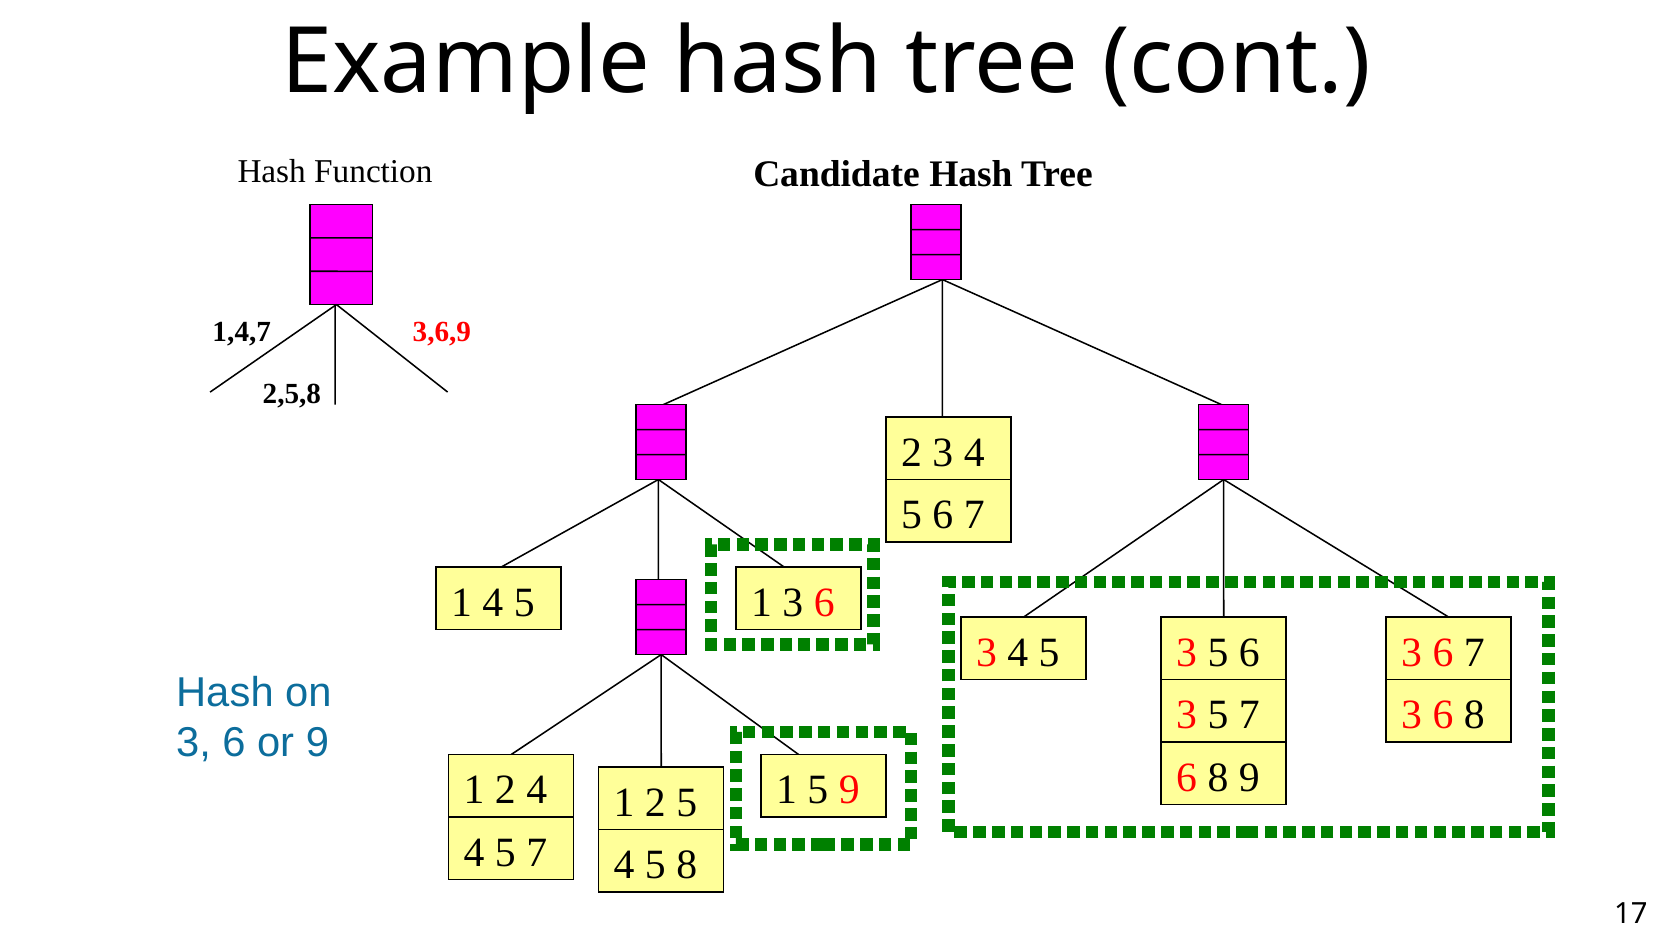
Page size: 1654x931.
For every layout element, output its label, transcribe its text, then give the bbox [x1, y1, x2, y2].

text_box 1 4 5 [436, 567, 550, 632]
text_box [636, 431, 687, 453]
text_box 3 5 6 [1161, 617, 1275, 679]
text_box 5 6 7 [886, 479, 1000, 545]
text_box [1275, 617, 1287, 805]
text_box [1500, 617, 1512, 742]
text_box Hash on 3, 6 or 9 [161, 657, 349, 772]
text_box 3 6 8 [1386, 679, 1500, 745]
text_box 2 3 4 [886, 417, 1000, 479]
text_box [850, 567, 862, 630]
text_box [563, 754, 574, 880]
text_box [636, 631, 687, 655]
text_box 3 5 7 [1161, 679, 1275, 742]
text_box [875, 754, 887, 817]
title Example hash tree (cont.) [82, 1, 1571, 113]
text_box 4 5 8 [598, 829, 713, 895]
text_box Candidate Hash Tree [738, 142, 1108, 202]
text_box [636, 404, 687, 428]
text_box [713, 767, 724, 892]
text_box [636, 606, 687, 628]
text_box 1 3 6 [736, 567, 850, 632]
text_box [911, 256, 962, 280]
text_box 4 5 7 [448, 817, 563, 882]
text_box [310, 273, 373, 305]
text_box [1198, 456, 1249, 480]
text_box [636, 456, 687, 480]
text_box [911, 204, 962, 228]
text_box 1,4,7 [197, 304, 287, 355]
text_box 6 8 9 [1161, 742, 1275, 807]
text_box 1 2 4 [448, 754, 563, 817]
text_box 3 4 5 [961, 617, 1075, 682]
text_box 1 5 9 [761, 754, 875, 820]
text_box 1 2 5 [598, 767, 713, 829]
text_box [1000, 417, 1012, 542]
text_box 3,6,9 [397, 304, 487, 355]
text_box [636, 579, 687, 603]
text_box [911, 231, 962, 253]
text_box [1198, 404, 1249, 428]
text_box [1075, 617, 1087, 680]
text_box Hash Function [222, 142, 448, 197]
text_box 3 6 7 [1386, 617, 1500, 679]
text_box [550, 567, 562, 630]
text_box 2,5,8 [247, 367, 337, 417]
text_box [1198, 431, 1249, 453]
text_box [310, 204, 373, 237]
text_box [310, 239, 373, 270]
